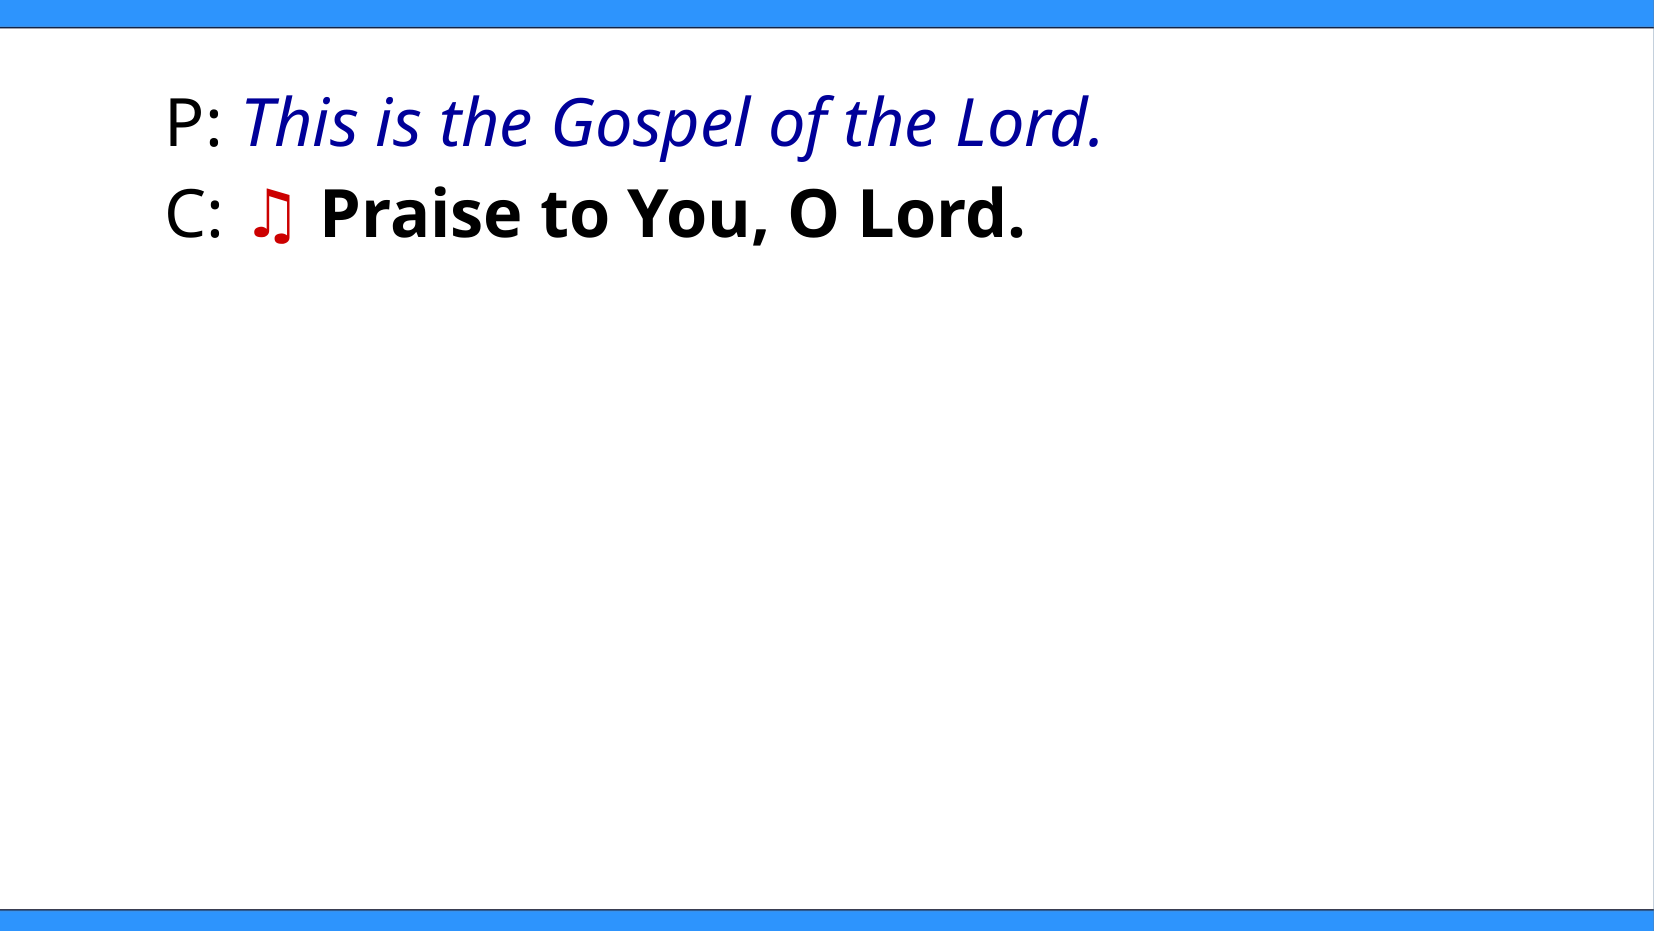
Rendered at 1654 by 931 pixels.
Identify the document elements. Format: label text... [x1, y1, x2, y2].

picture [0, 0, 1654, 931]
text_box P: This is the Gospel of the Lord. C: ♫ Praise to You, O Lord. [150, 68, 1366, 271]
